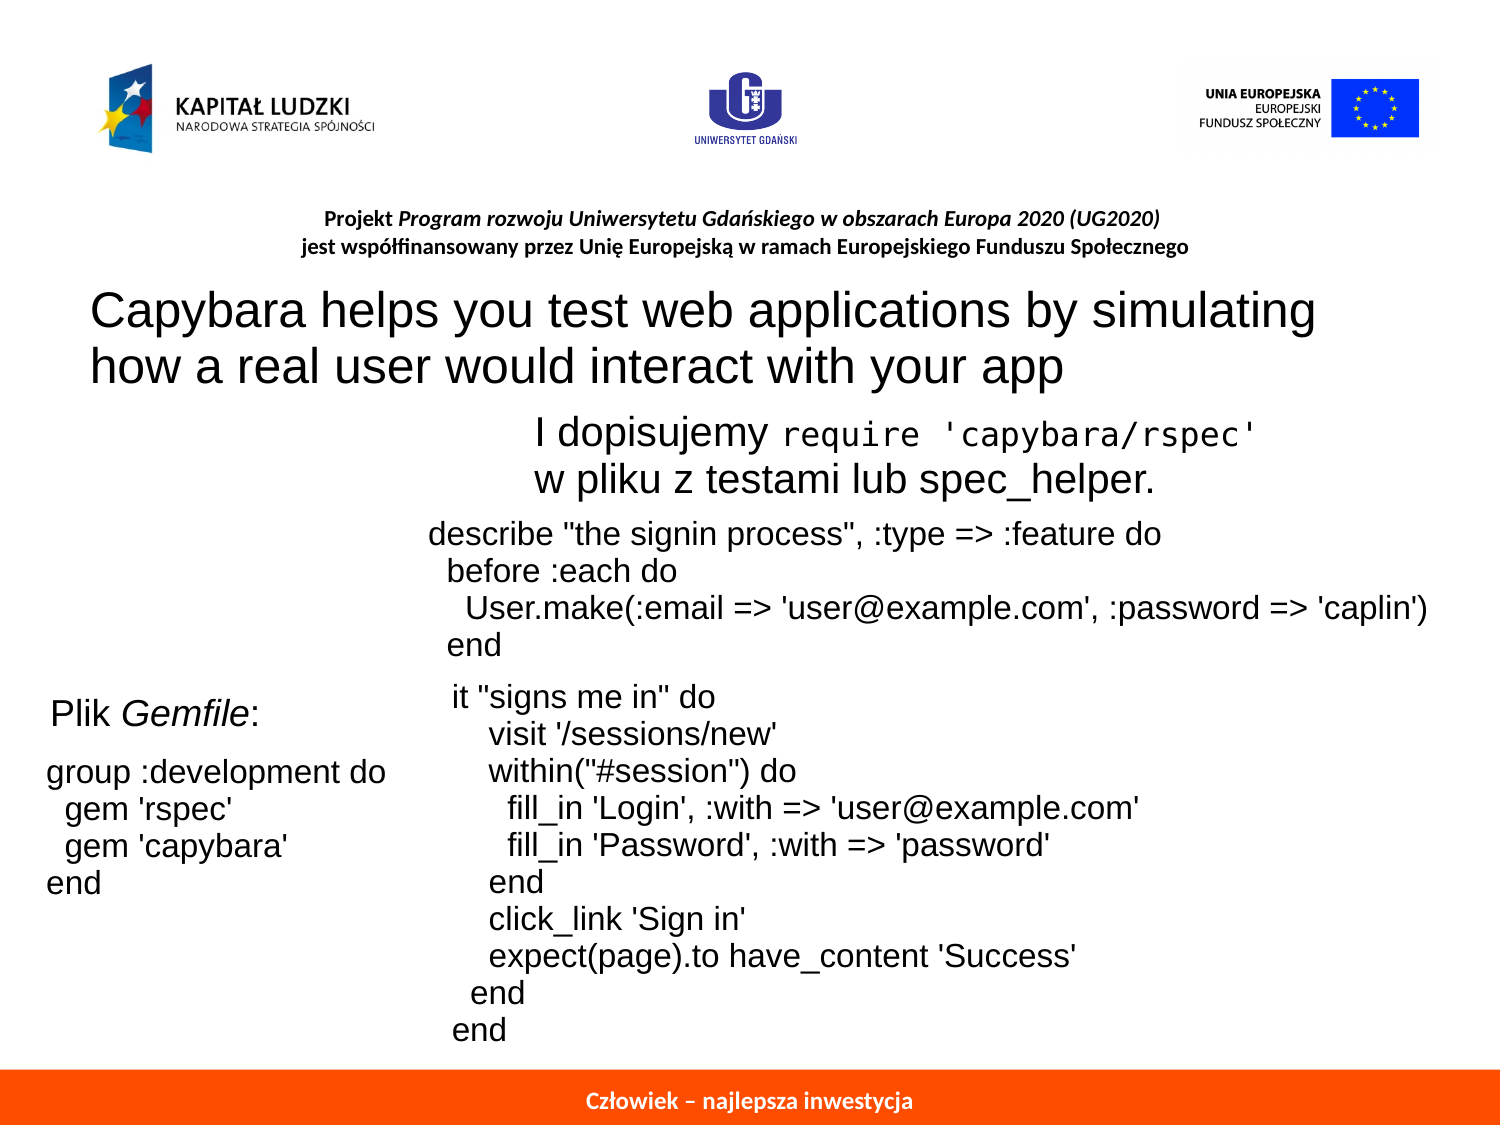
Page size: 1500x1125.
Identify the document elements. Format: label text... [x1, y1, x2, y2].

text_box describe "the signin process", :type => :feature do before :each do User.make(:email => 'user@example.com', :password => 'caplin') end [413, 507, 1445, 671]
footer Człowiek – najlepsza inwestycja [0, 1069, 1500, 1125]
picture [53, 19, 418, 196]
text_box Projekt Program rozwoju Uniwersytetu Gdańskiego w obszarach Europa 2020 (UG2020) jest współfinansowany przez Unię Europejską w ramach Europejskiego Funduszu Społecznego [53, 196, 1439, 267]
text_box I dopisujemy require 'capybara/rspec' w pliku z testami lub spec_helper. [519, 401, 1287, 507]
text_box it "signs me in" do visit '/sessions/new' within("#session") do fill_in 'Login', :with => 'user@example.com' fill_in 'Password', :with => 'password' end click_link 'Sign in' expect(page).to have_content 'Success' end end [437, 670, 1156, 1056]
text_box Plik Gemfile: [35, 685, 276, 742]
text_box Capybara helps you test web applications by simulating how a real user would interact with your app [74, 275, 1347, 662]
picture [692, 69, 800, 147]
text_box group :development do gem 'rspec' gem 'capybara' end [31, 746, 402, 910]
picture [1179, 60, 1439, 156]
